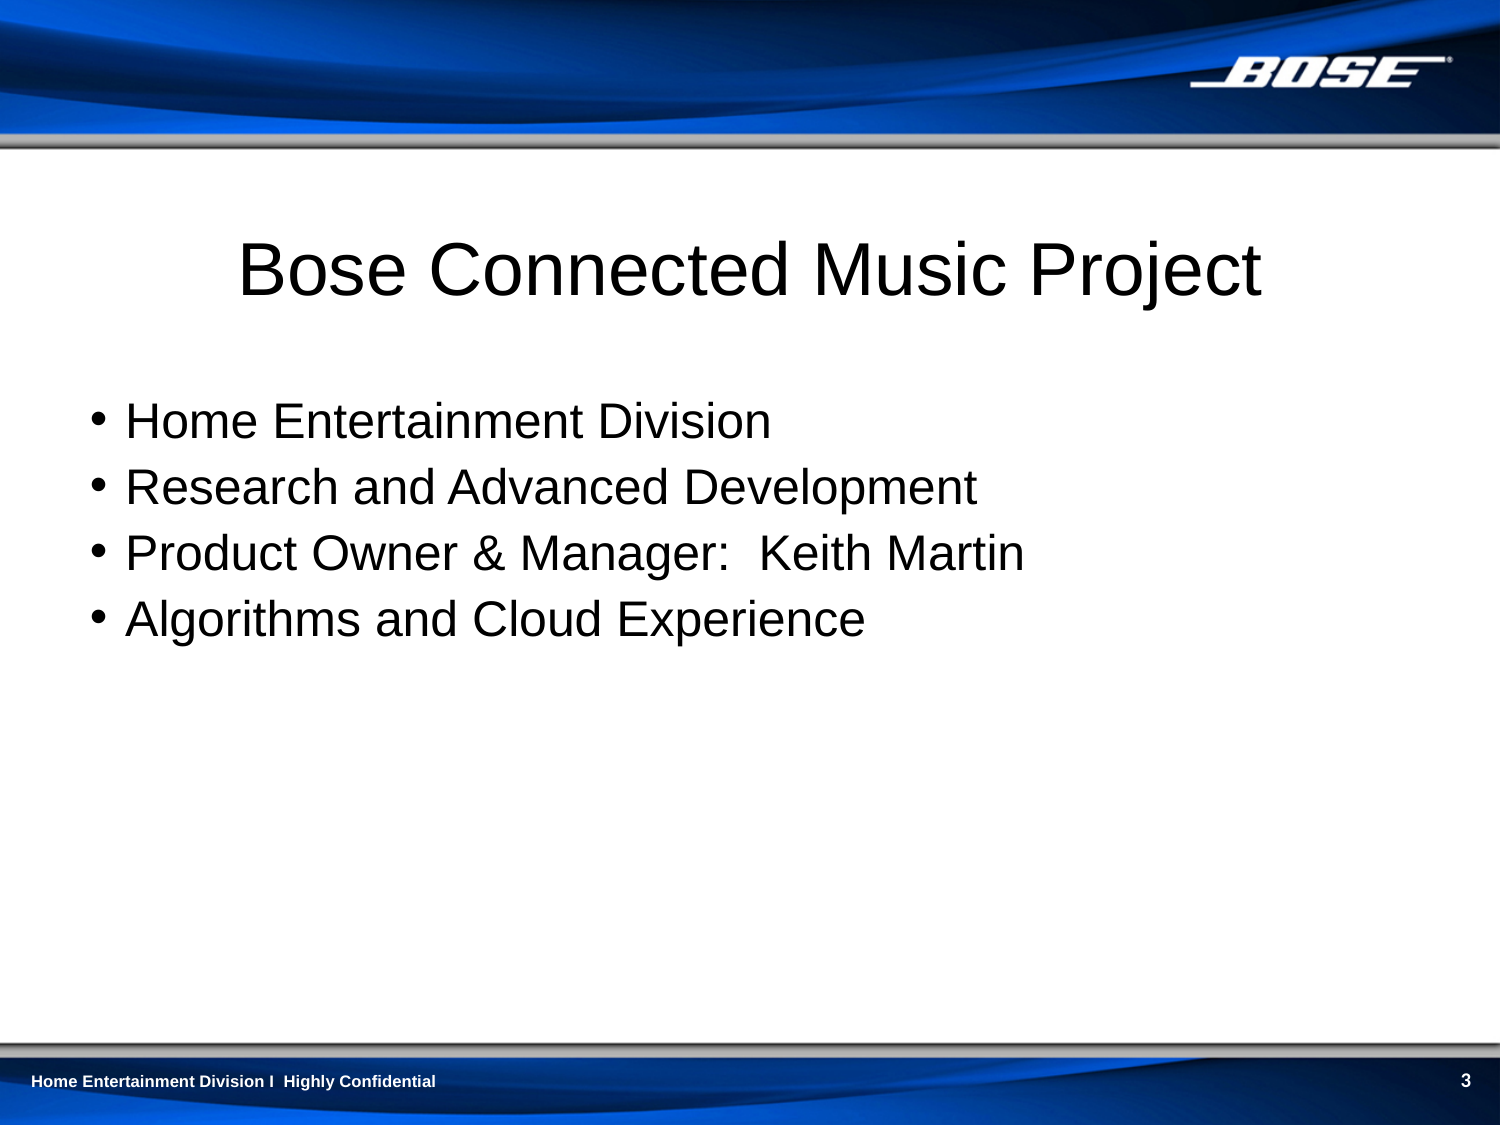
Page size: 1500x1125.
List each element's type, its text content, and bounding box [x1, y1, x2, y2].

text_box Bose Connected Music Project [74, 185, 1425, 345]
picture [0, 0, 1500, 1125]
text_box Home Entertainment Division Research and Advanced Development Product Owner & Manager: Keith Martin Algorithms and Cloud Experience [74, 375, 1425, 1003]
